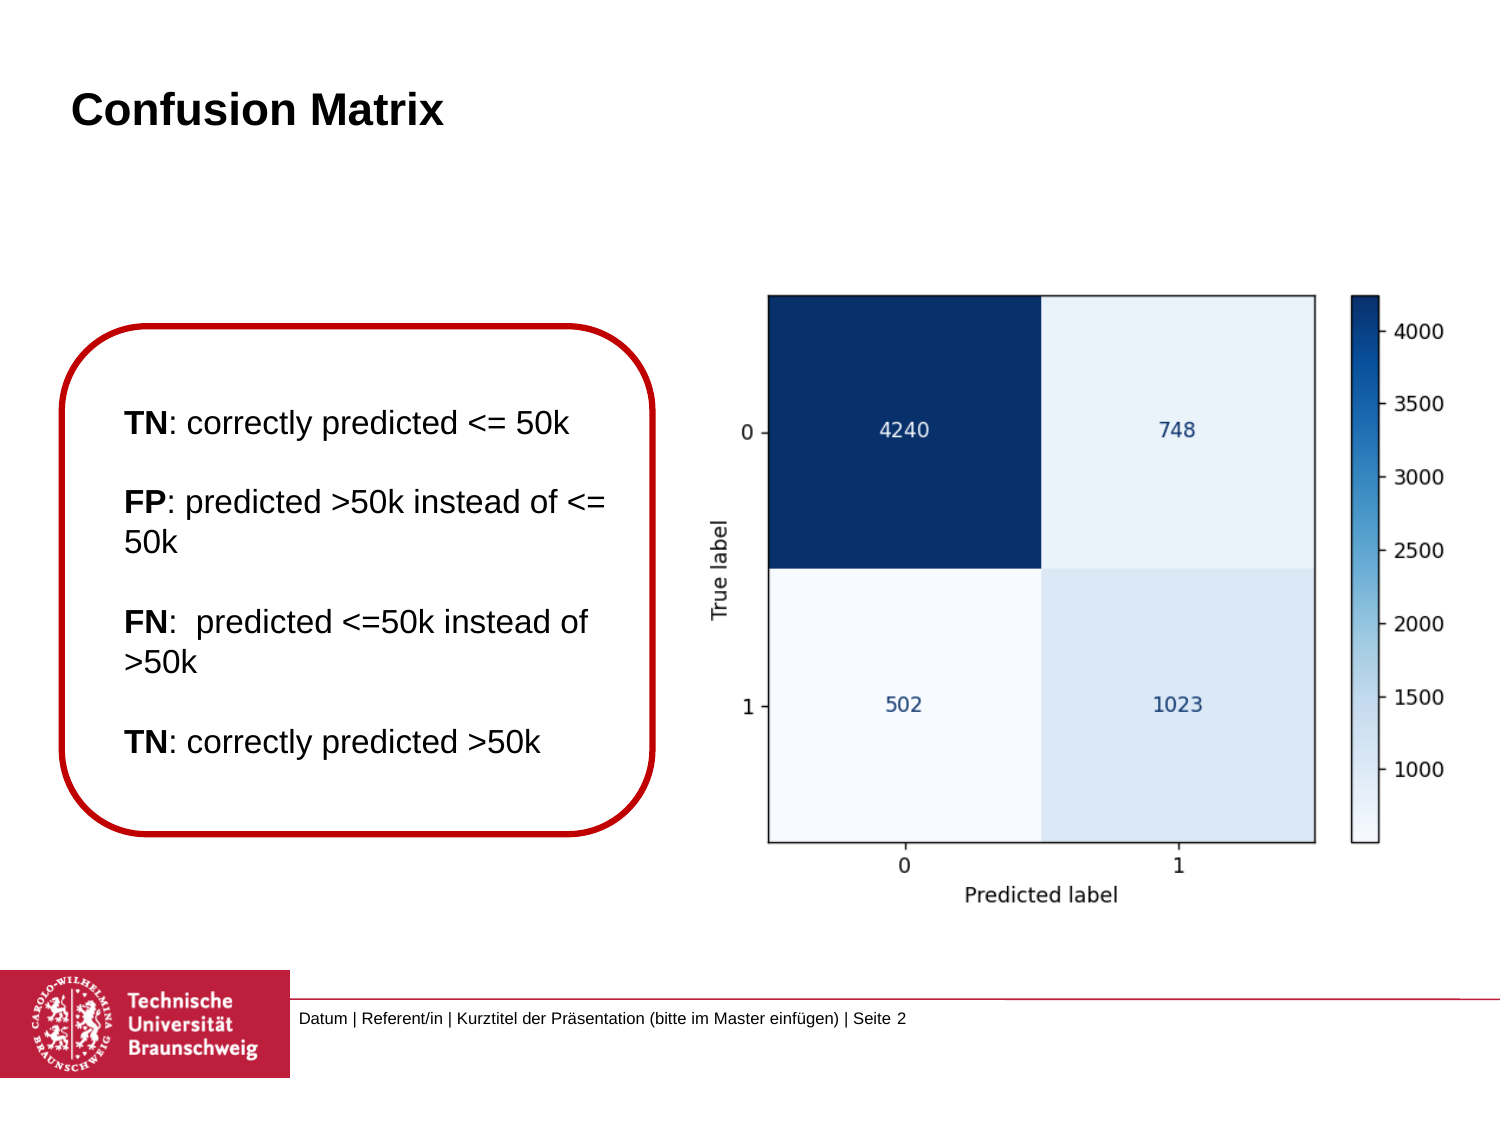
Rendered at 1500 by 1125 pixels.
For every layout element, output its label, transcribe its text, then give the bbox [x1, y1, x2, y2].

text_box [61, 326, 651, 835]
picture [699, 293, 1462, 912]
text_box TN: correctly predicted <= 50k FP: predicted >50k instead of <= 50k FN: predicted <=50k instead of >50k TN: correctly predicted >50k [109, 393, 677, 813]
title Confusion Matrix [70, 18, 1445, 135]
